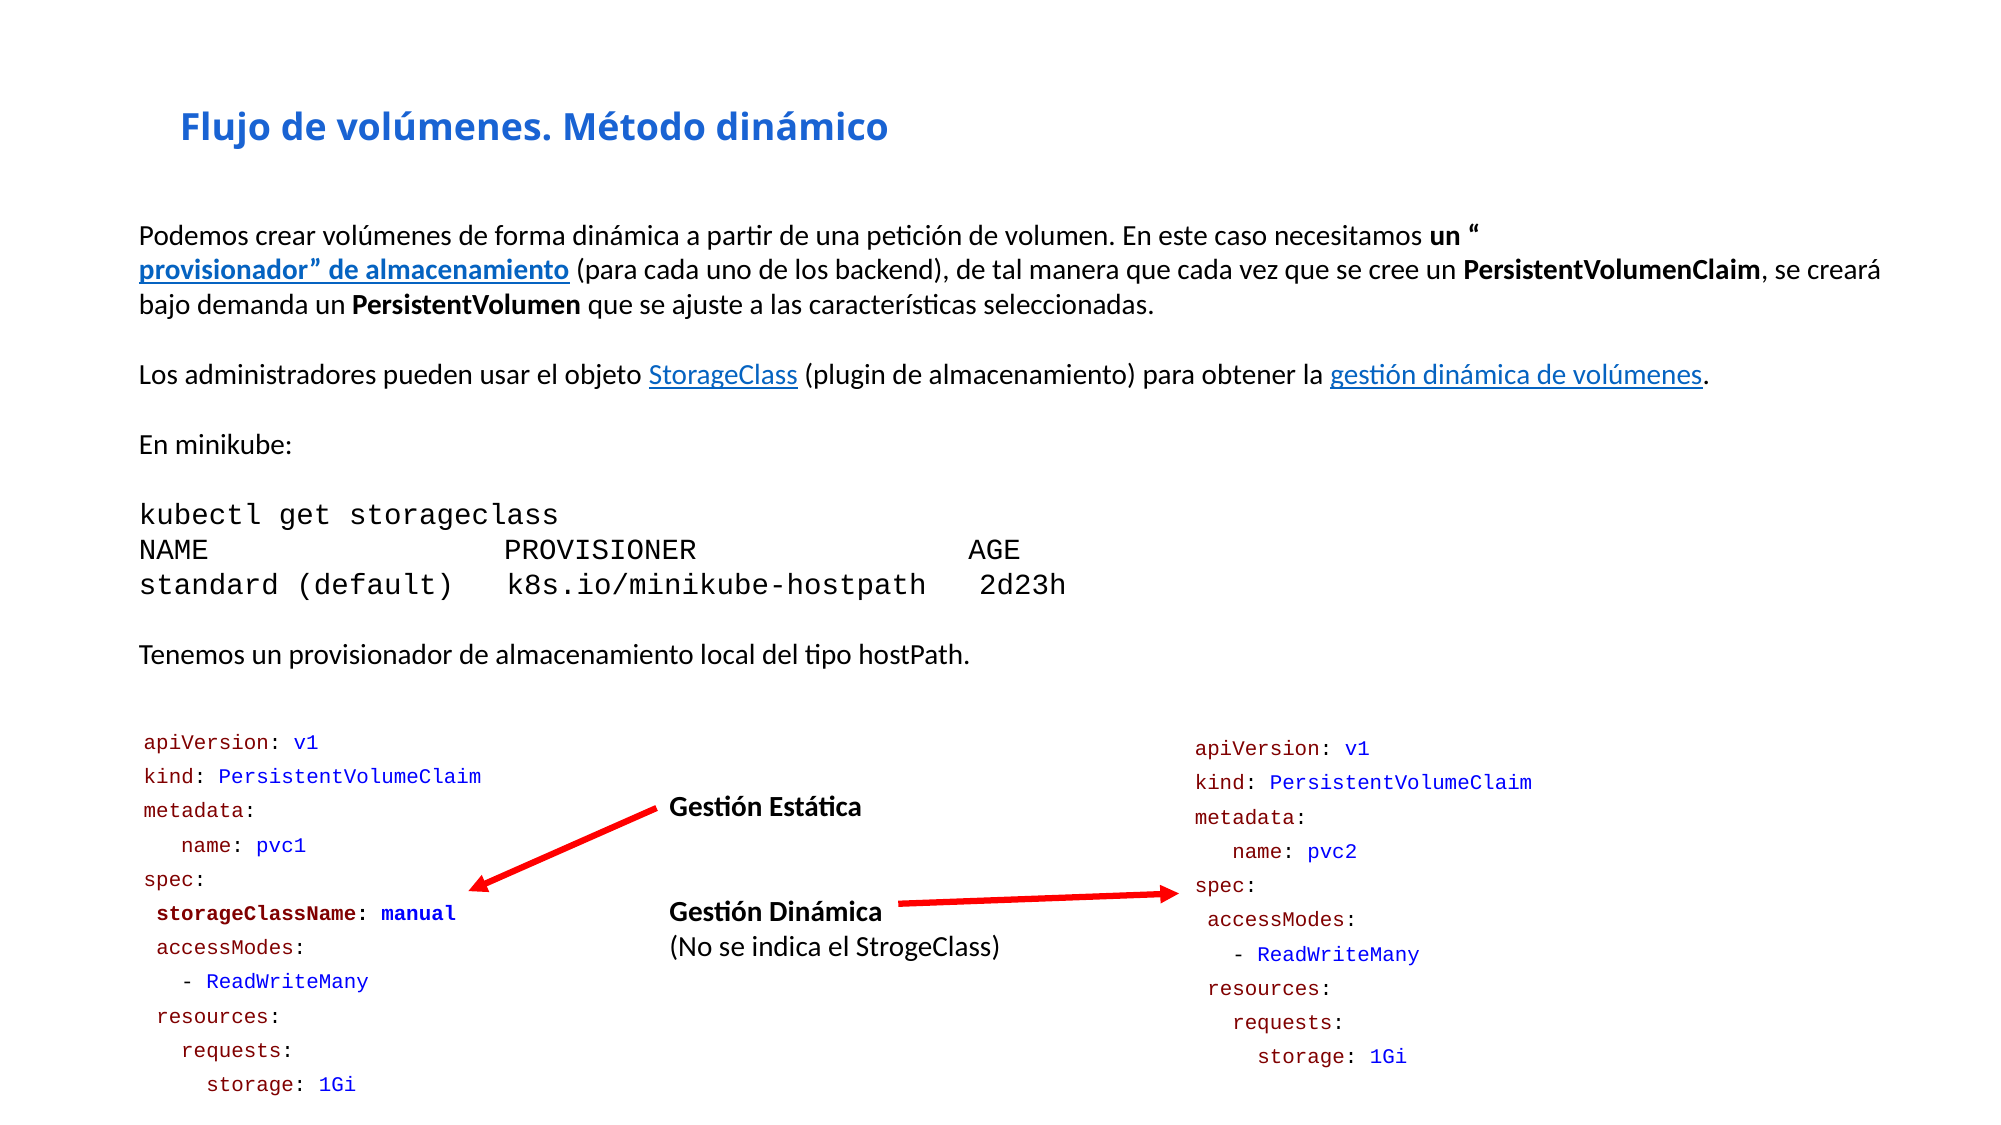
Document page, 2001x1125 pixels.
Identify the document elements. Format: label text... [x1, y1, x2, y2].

text_box Gestión Estática Gestión Dinámica (No se indica el StrogeClass) [654, 771, 1038, 950]
text_box Flujo de volúmenes. Método dinámico [179, 100, 891, 152]
text_box apiVersion: v1 kind: PersistentVolumeClaim metadata: name: pvc2 spec: accessModes: - ReadWriteMany resources: requests: storage: 1Gi [1179, 710, 1590, 1076]
text_box Podemos crear volúmenes de forma dinámica a partir de una petición de volumen. En este caso necesitamos un “provisionador” de almacenamiento (para cada uno de los backend), de tal manera que cada vez que se cree un PersistentVolumenClaim, se creará bajo demanda un PersistentVolumen que se ajuste a las características seleccionadas. Los administradores pueden usar el objeto StorageClass (plugin de almacenamiento) para obtener la gestión dinámica de volúmenes. En minikube: kubectl get storageclass NAME PROVISIONER AGE standard (default) k8s.io/minikube-hostpath 2d23h Tenemos un provisionador de almacenamiento local del tipo hostPath. [123, 200, 1905, 675]
text_box apiVersion: v1 kind: PersistentVolumeClaim metadata: name: pvc1 spec: storageClassName: manual accessModes: - ReadWriteMany resources: requests: storage: 1Gi [128, 704, 1085, 1070]
